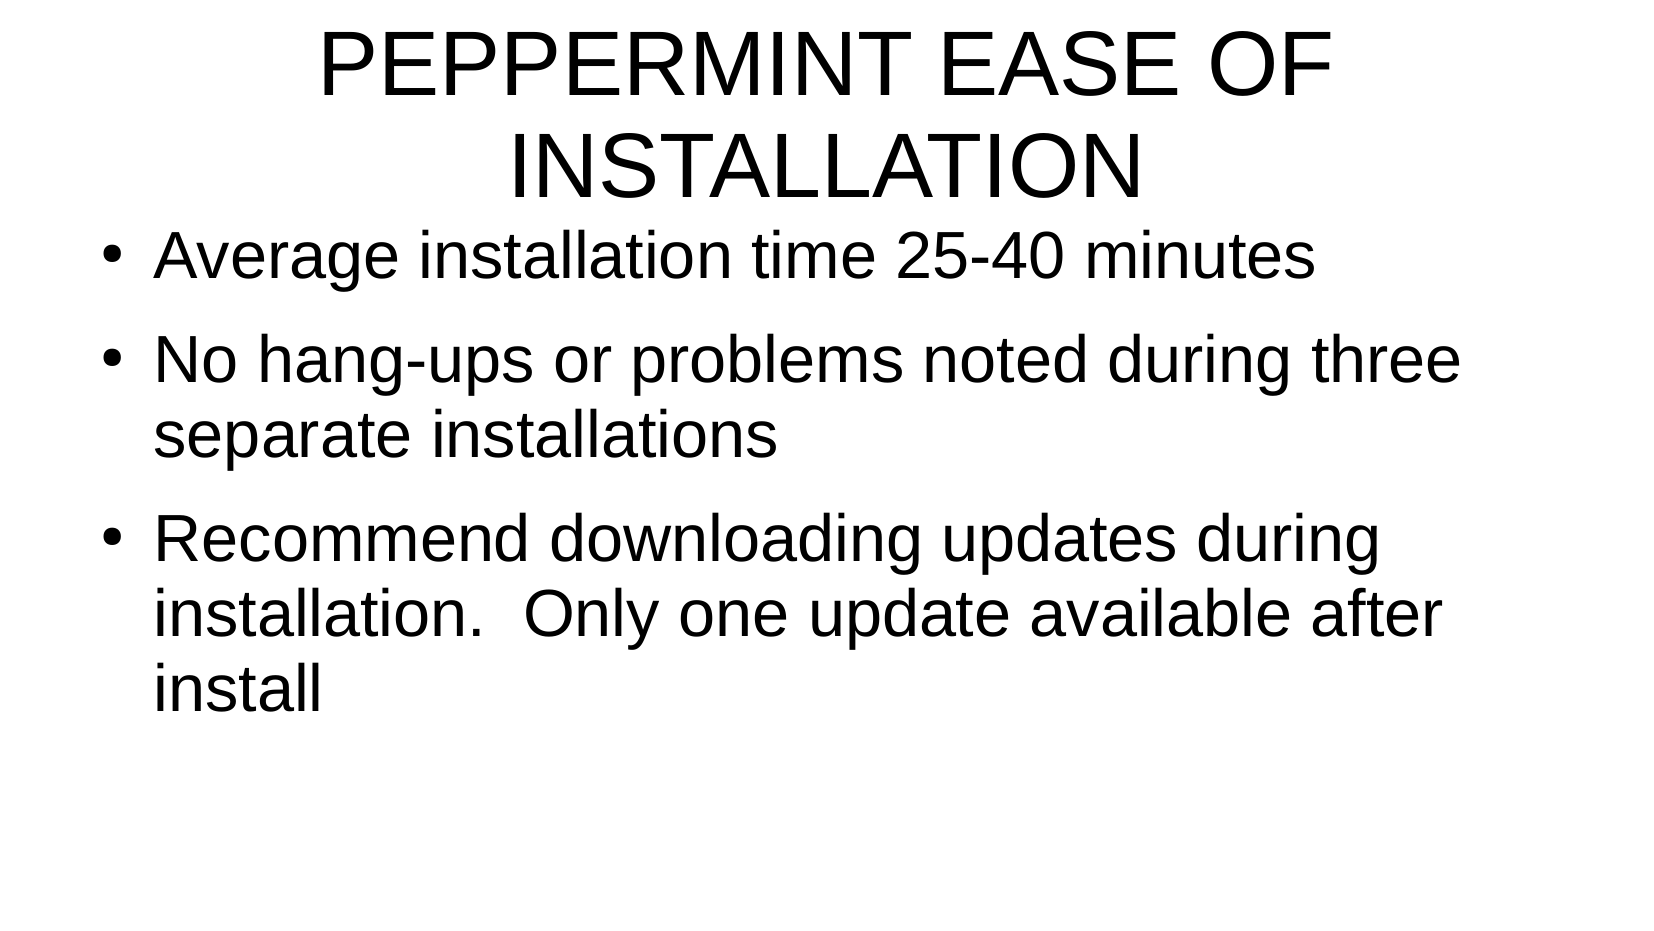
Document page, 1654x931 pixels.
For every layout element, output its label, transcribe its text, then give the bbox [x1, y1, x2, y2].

title PEPPERMINT EASE OF INSTALLATION [82, 12, 1571, 217]
list Average installation time 25-40 minutes No hang-ups or problems noted during three separate installations Recommend downloading updates during installation. Only one update available after install [82, 217, 1571, 758]
